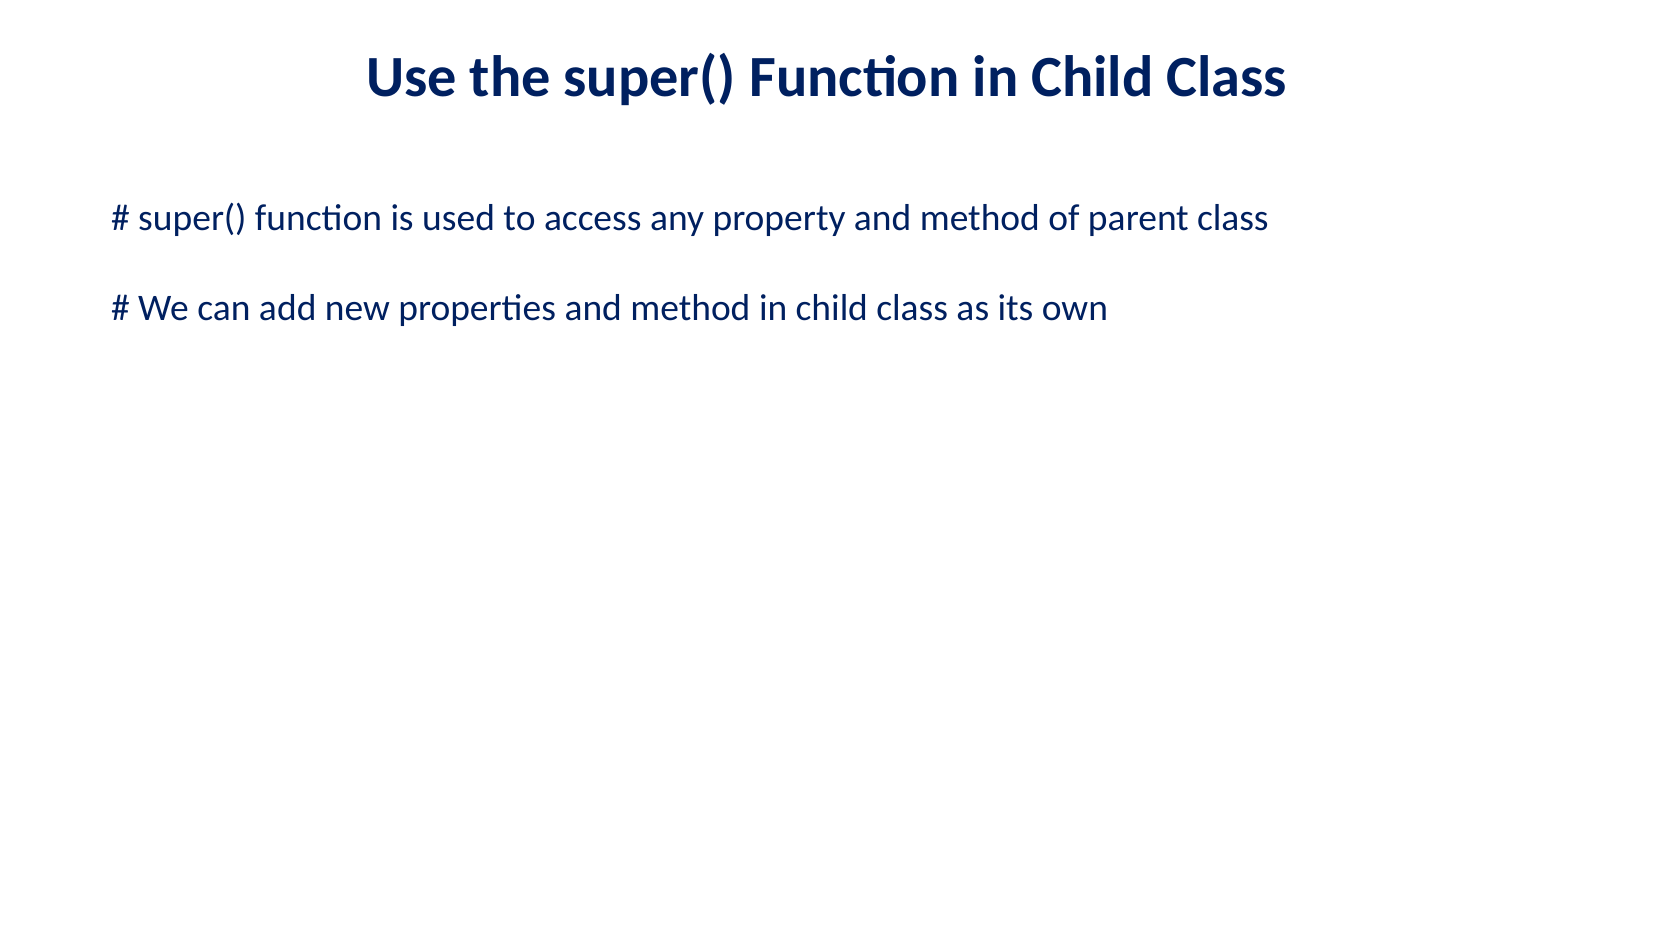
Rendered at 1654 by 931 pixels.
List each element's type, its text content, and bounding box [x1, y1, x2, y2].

title Use the super() Function in Child Class [82, 37, 1571, 193]
text_box # super() function is used to access any property and method of parent class # We can add new properties and method in child class as its own [96, 185, 1595, 336]
